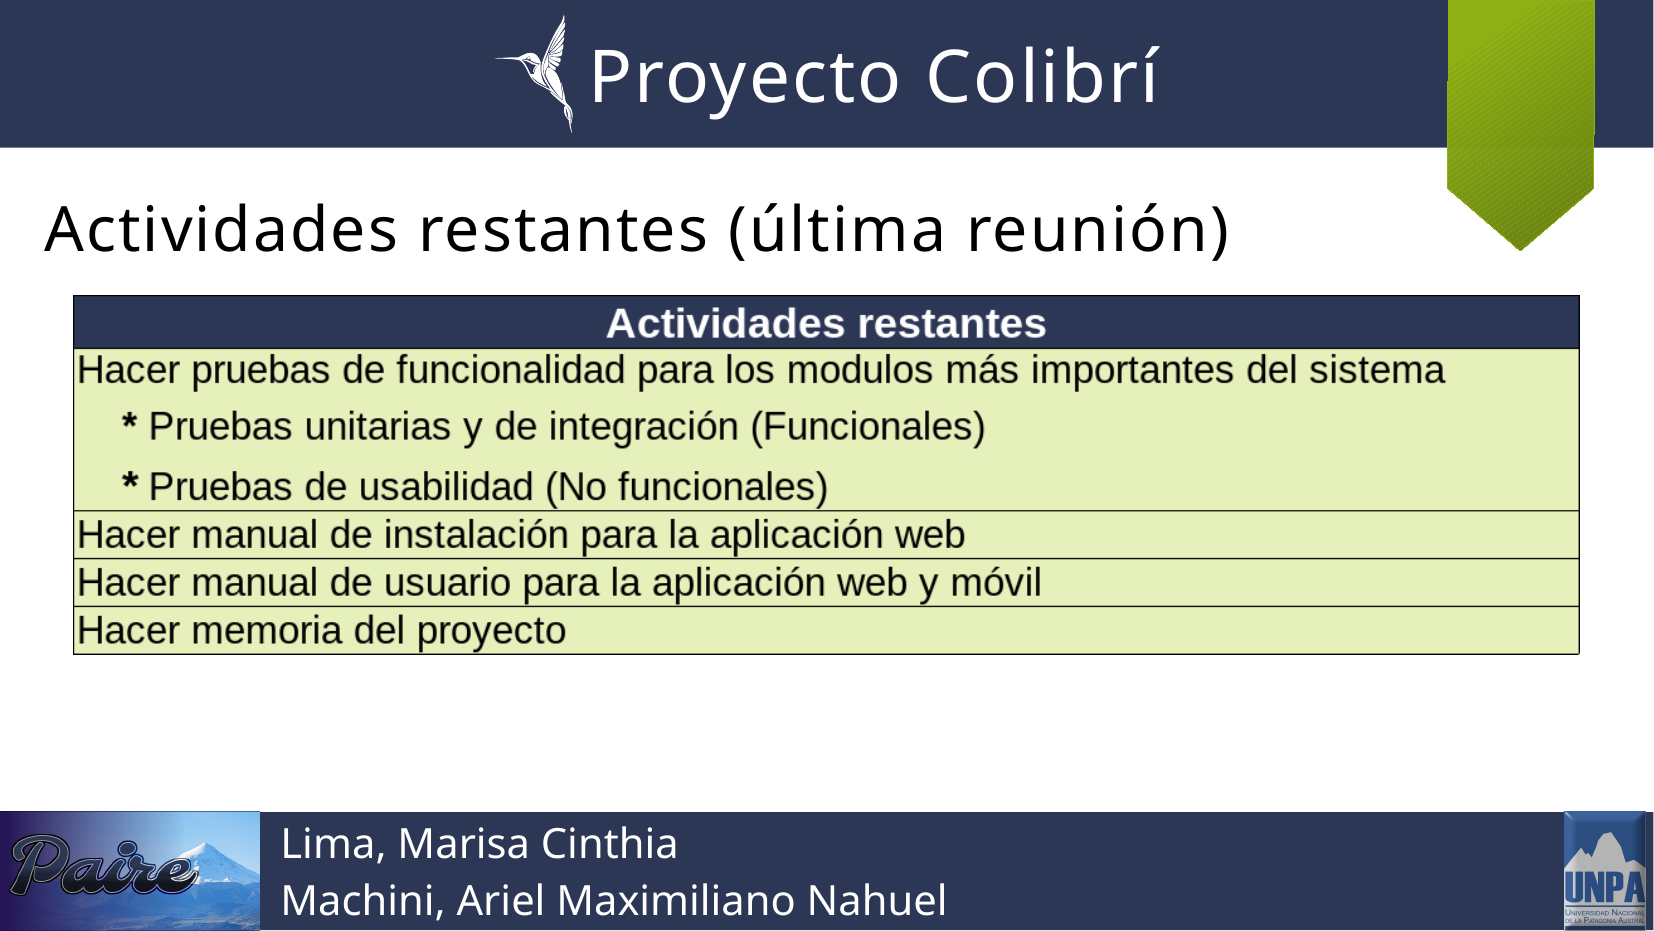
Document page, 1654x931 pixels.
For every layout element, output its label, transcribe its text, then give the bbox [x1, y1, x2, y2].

picture [0, 811, 260, 931]
text_box [1001, 812, 1564, 931]
text_box [1646, 812, 1654, 931]
text_box Actividades restantes (última reunión) [29, 177, 1625, 667]
picture [73, 295, 1580, 655]
text_box Lima, Marisa Cinthia Machini, Ariel Maximiliano Nahuel [265, 812, 1001, 931]
text_box [260, 812, 265, 931]
text_box [0, 0, 1654, 177]
picture [494, 14, 573, 133]
text_box Proyecto Colibrí [556, 20, 1192, 127]
picture [1564, 811, 1646, 931]
